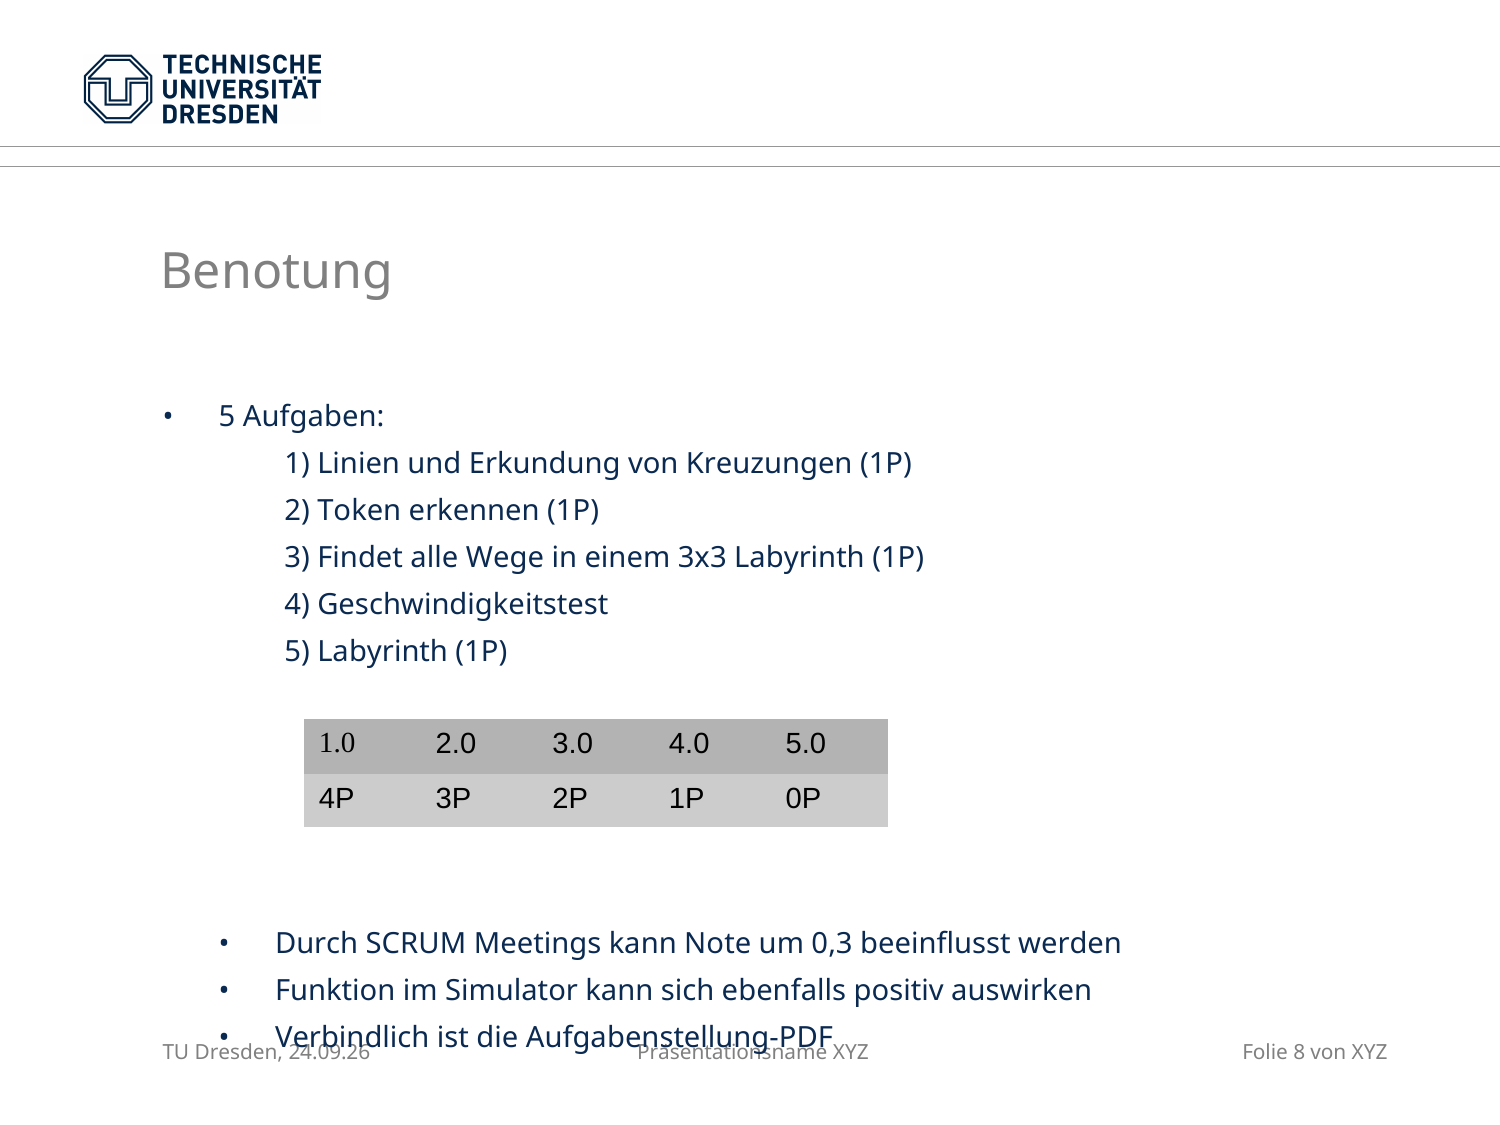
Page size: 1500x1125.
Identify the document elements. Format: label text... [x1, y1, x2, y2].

table_header 4.0 [654, 719, 771, 774]
table_cell 3P [421, 774, 538, 827]
table_header 3.0 [538, 719, 654, 774]
table_cell 4P [304, 774, 421, 827]
table_cell 1P [654, 774, 771, 827]
table_header 5.0 [771, 719, 888, 774]
table_cell 0P [771, 774, 888, 827]
table_header 1.0 [304, 719, 421, 774]
list 5 Aufgaben: 1) Linien und Erkundung von Kreuzungen (1P) 2) Token erkennen (1P) 3) Findet alle Wege in einem 3x3 Labyrinth (1P) 4) Geschwindigkeitstest 5) Labyrinth (1P) Durch SCRUM Meetings kann Note um 0,3 beeinflusst werden Funktion im Simulator kann sich ebenfalls positiv auswirken Verbindlich ist die Aufgabenstellung-PDF [162, 387, 1388, 1098]
picture [83, 54, 321, 124]
table_cell 2P [538, 774, 654, 827]
title Benotung [160, 231, 1392, 306]
table_header 2.0 [421, 719, 538, 774]
